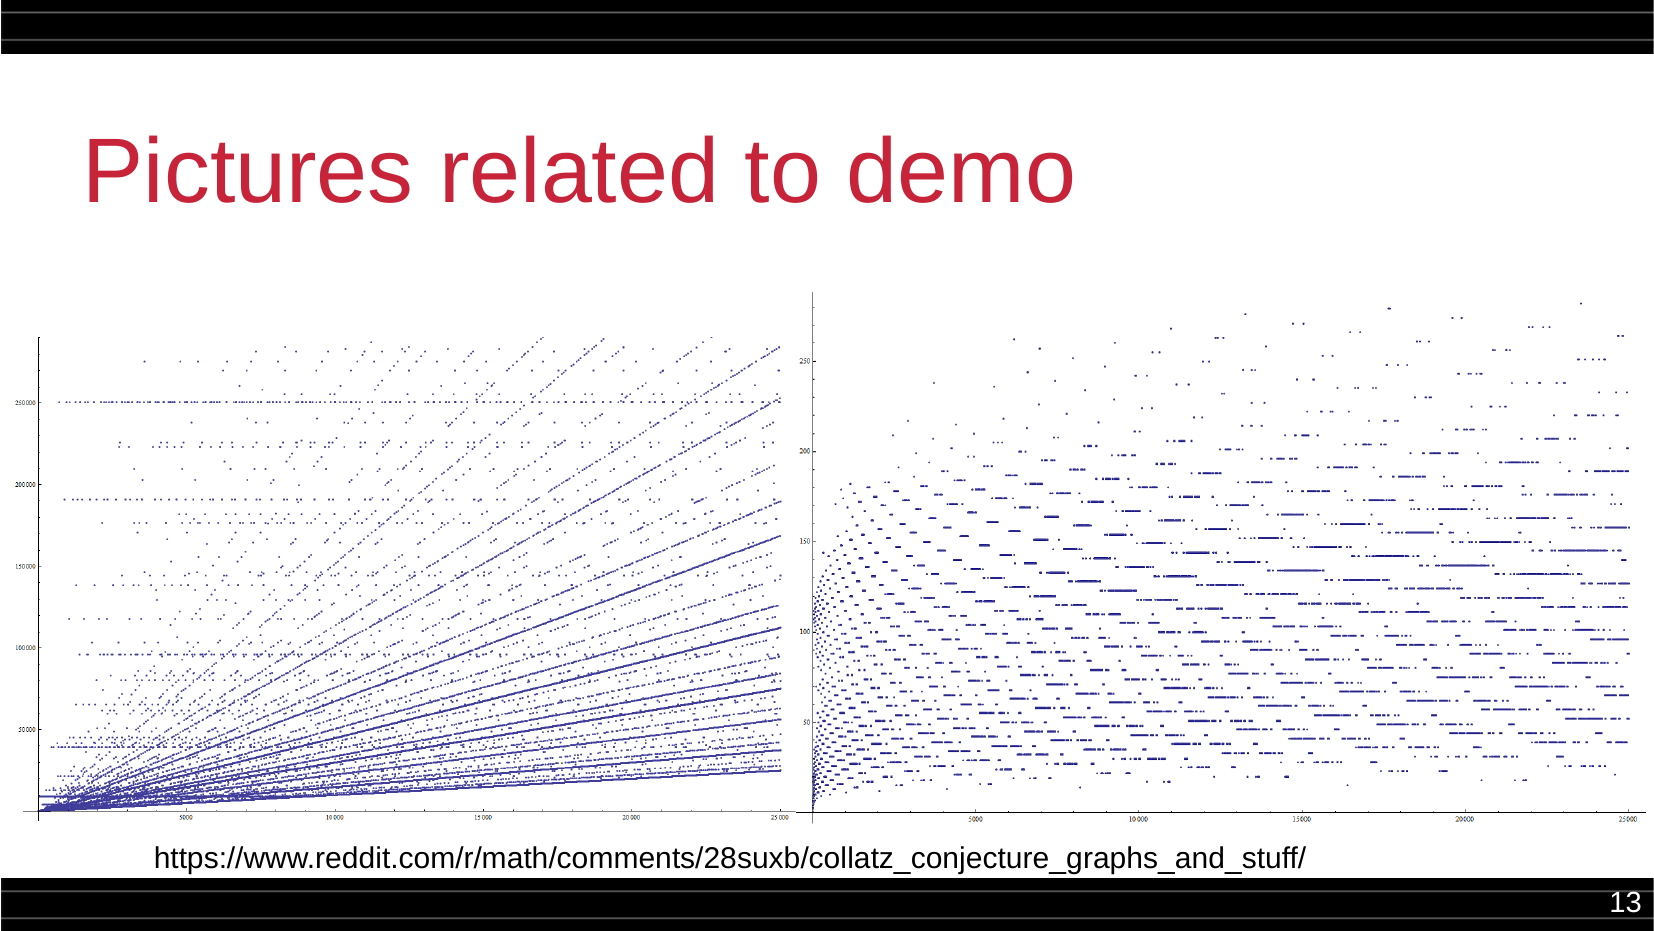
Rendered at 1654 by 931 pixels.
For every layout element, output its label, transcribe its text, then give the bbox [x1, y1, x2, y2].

picture [1, 878, 1654, 931]
picture [1, 0, 1654, 54]
list https://www.reddit.com/r/math/comments/28suxb/collatz_conjecture_graphs_and_stuff/ [90, 841, 1579, 876]
title Pictures related to demo [82, 92, 1571, 249]
picture [15, 292, 1646, 824]
